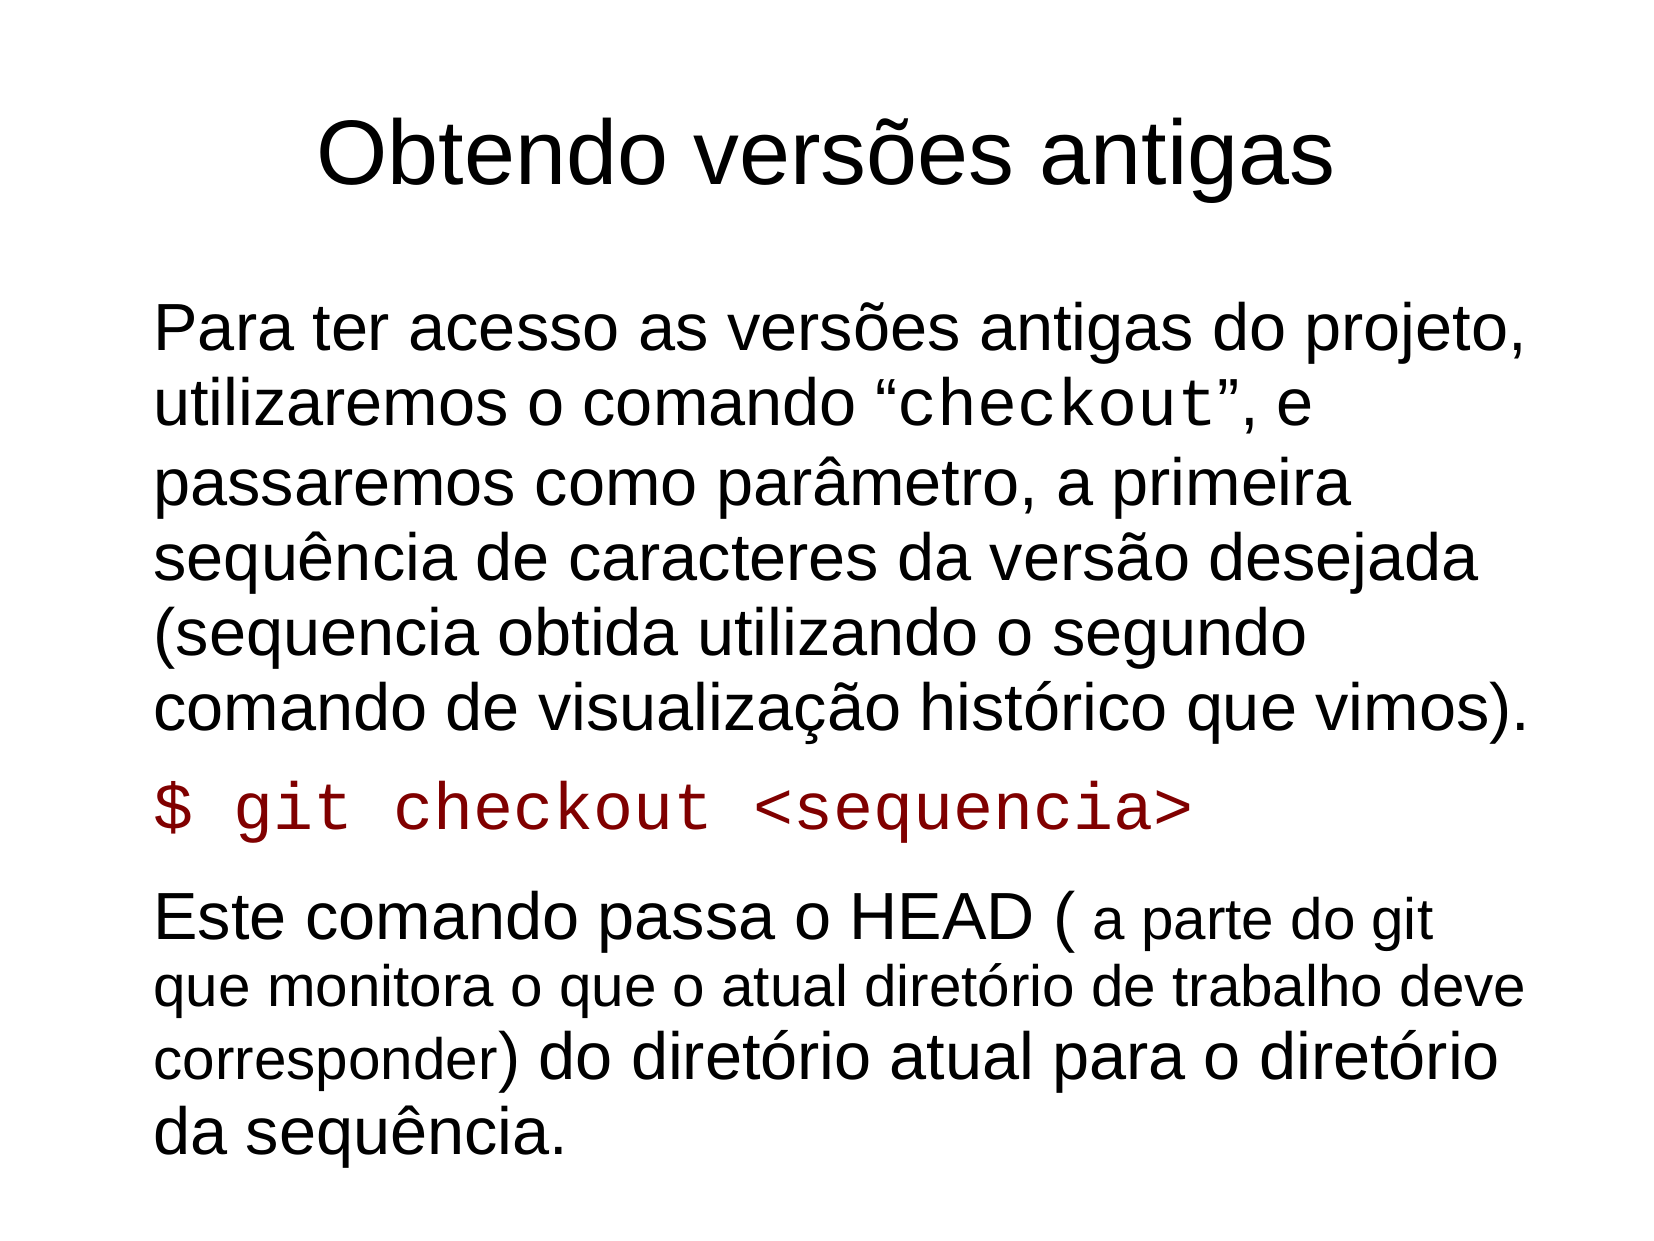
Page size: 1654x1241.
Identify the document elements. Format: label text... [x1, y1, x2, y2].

title Obtendo versões antigas [82, 49, 1571, 257]
list Para ter acesso as versões antigas do projeto, utilizaremos o comando “checkout”, e passaremos como parâmetro, a primeira sequência de caracteres da versão desejada (sequencia obtida utilizando o segundo comando de visualização histórico que vimos). $ git checkout <sequencia> Este comando passa o HEAD ( a parte do git que monitora o que o atual diretório de trabalho deve corresponder) do diretório atual para o diretório da sequência. [82, 290, 1538, 1193]
